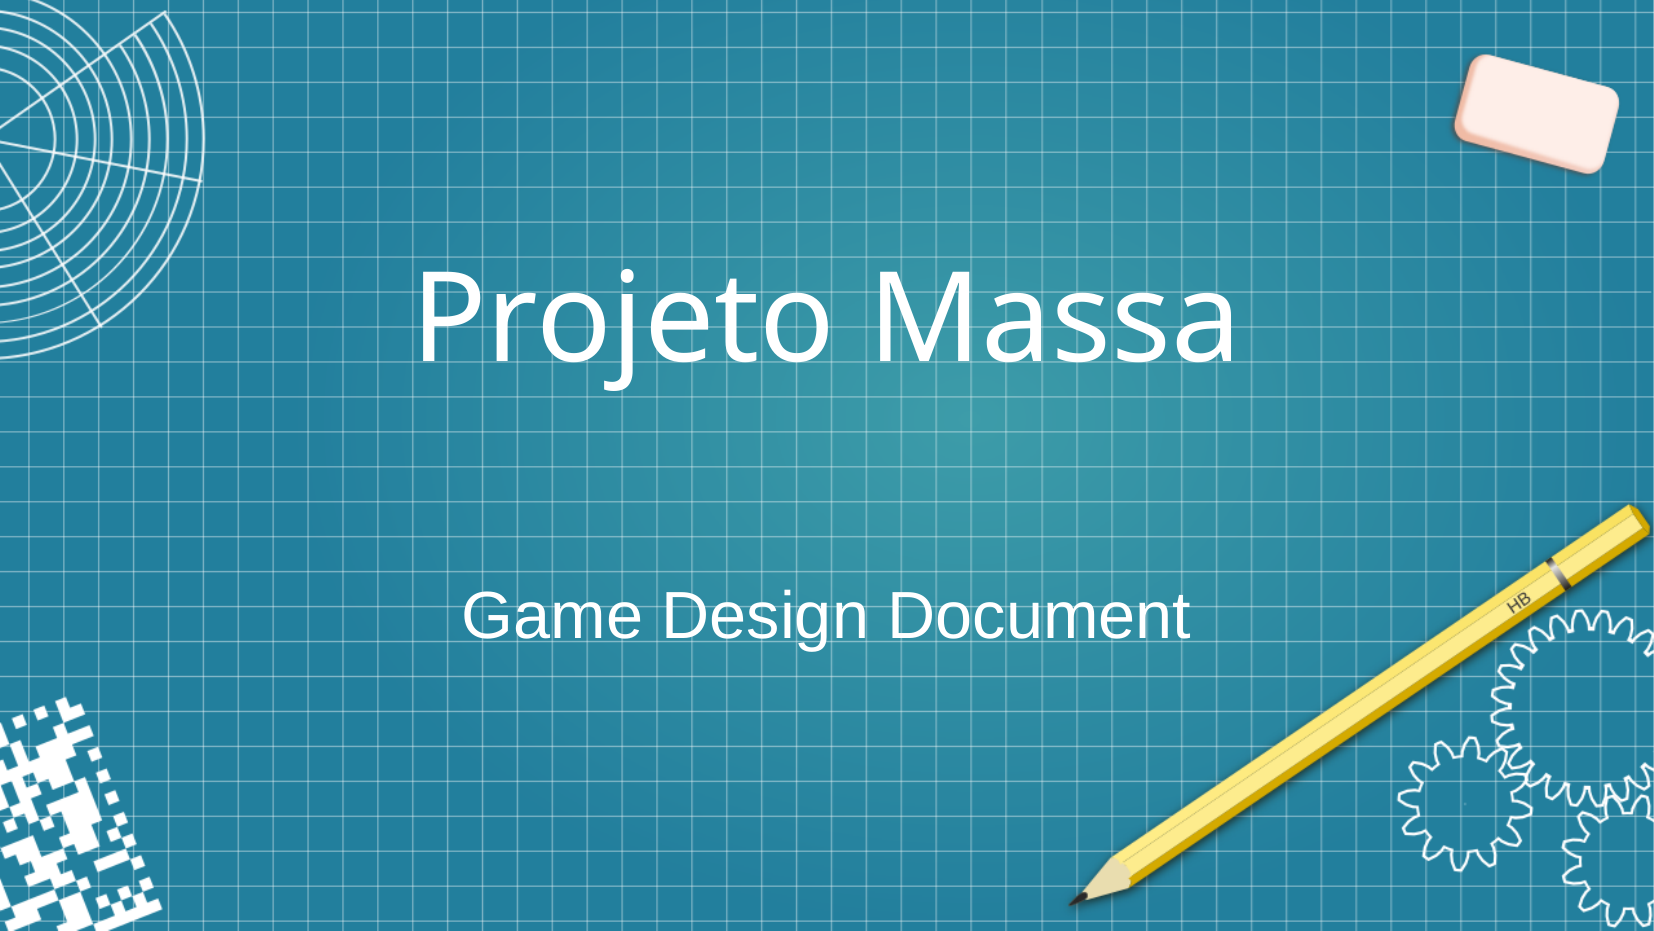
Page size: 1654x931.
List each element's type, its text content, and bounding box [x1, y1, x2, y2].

picture [0, 0, 1654, 931]
title Projeto Massa [82, 206, 1571, 389]
subtitle Game Design Document [82, 389, 1571, 842]
